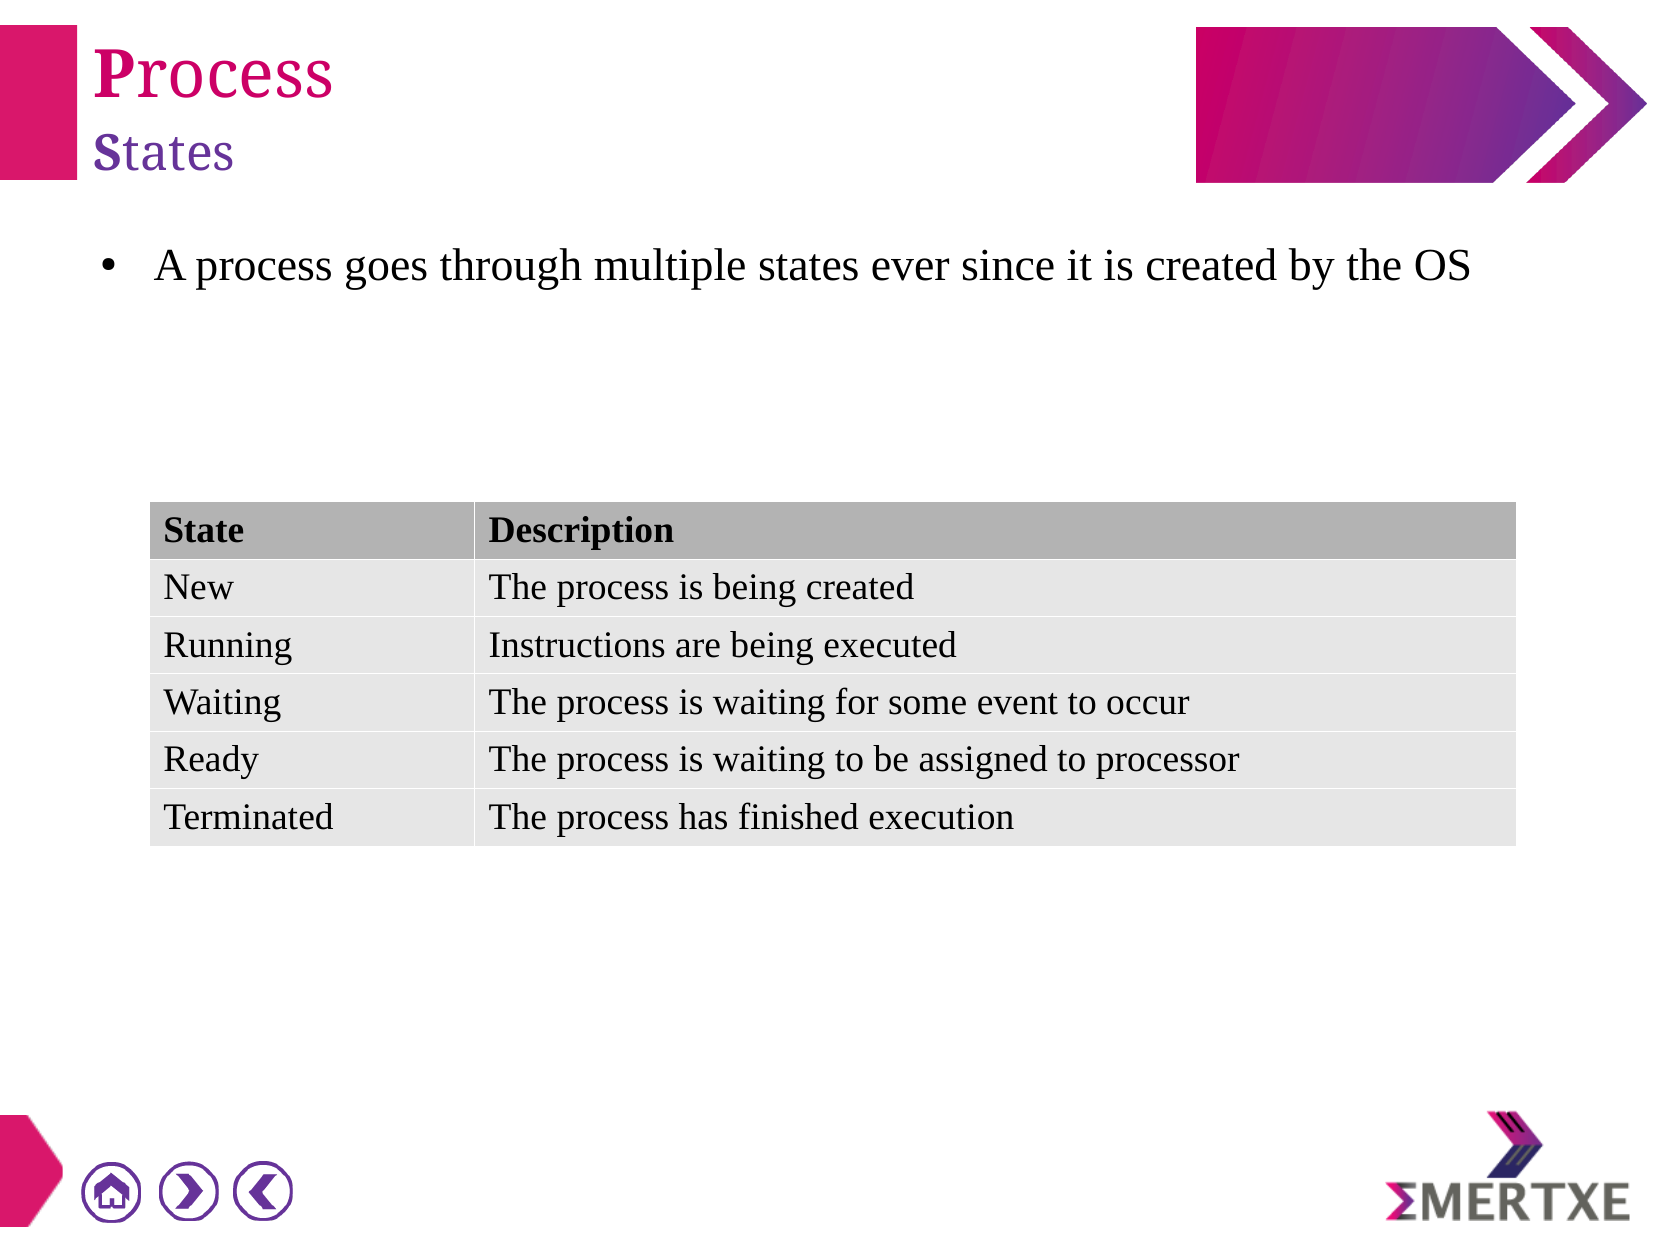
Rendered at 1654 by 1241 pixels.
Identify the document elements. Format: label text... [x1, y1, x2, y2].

table_cell The process has finished execution [475, 789, 1516, 846]
table_cell Instructions are being executed [475, 617, 1516, 673]
table_cell The process is being created [475, 560, 1516, 616]
picture [81, 1162, 141, 1223]
table_cell Waiting [150, 674, 474, 731]
picture [1571, 27, 1647, 183]
picture [233, 1161, 293, 1221]
table_cell Terminated [150, 789, 474, 846]
picture [159, 1161, 219, 1221]
title Process States [93, 2, 1571, 210]
list A process goes through multiple states ever since it is created by the OS [82, 240, 1571, 460]
table_header Description [475, 502, 1516, 559]
table_cell The process is waiting to be assigned to processor [475, 732, 1516, 788]
table_cell The process is waiting for some event to occur [475, 674, 1516, 731]
table_cell Ready [150, 732, 474, 788]
table_cell Running [150, 617, 474, 673]
table_header State [150, 502, 474, 559]
table_cell New [150, 560, 474, 616]
picture [1385, 1107, 1631, 1221]
